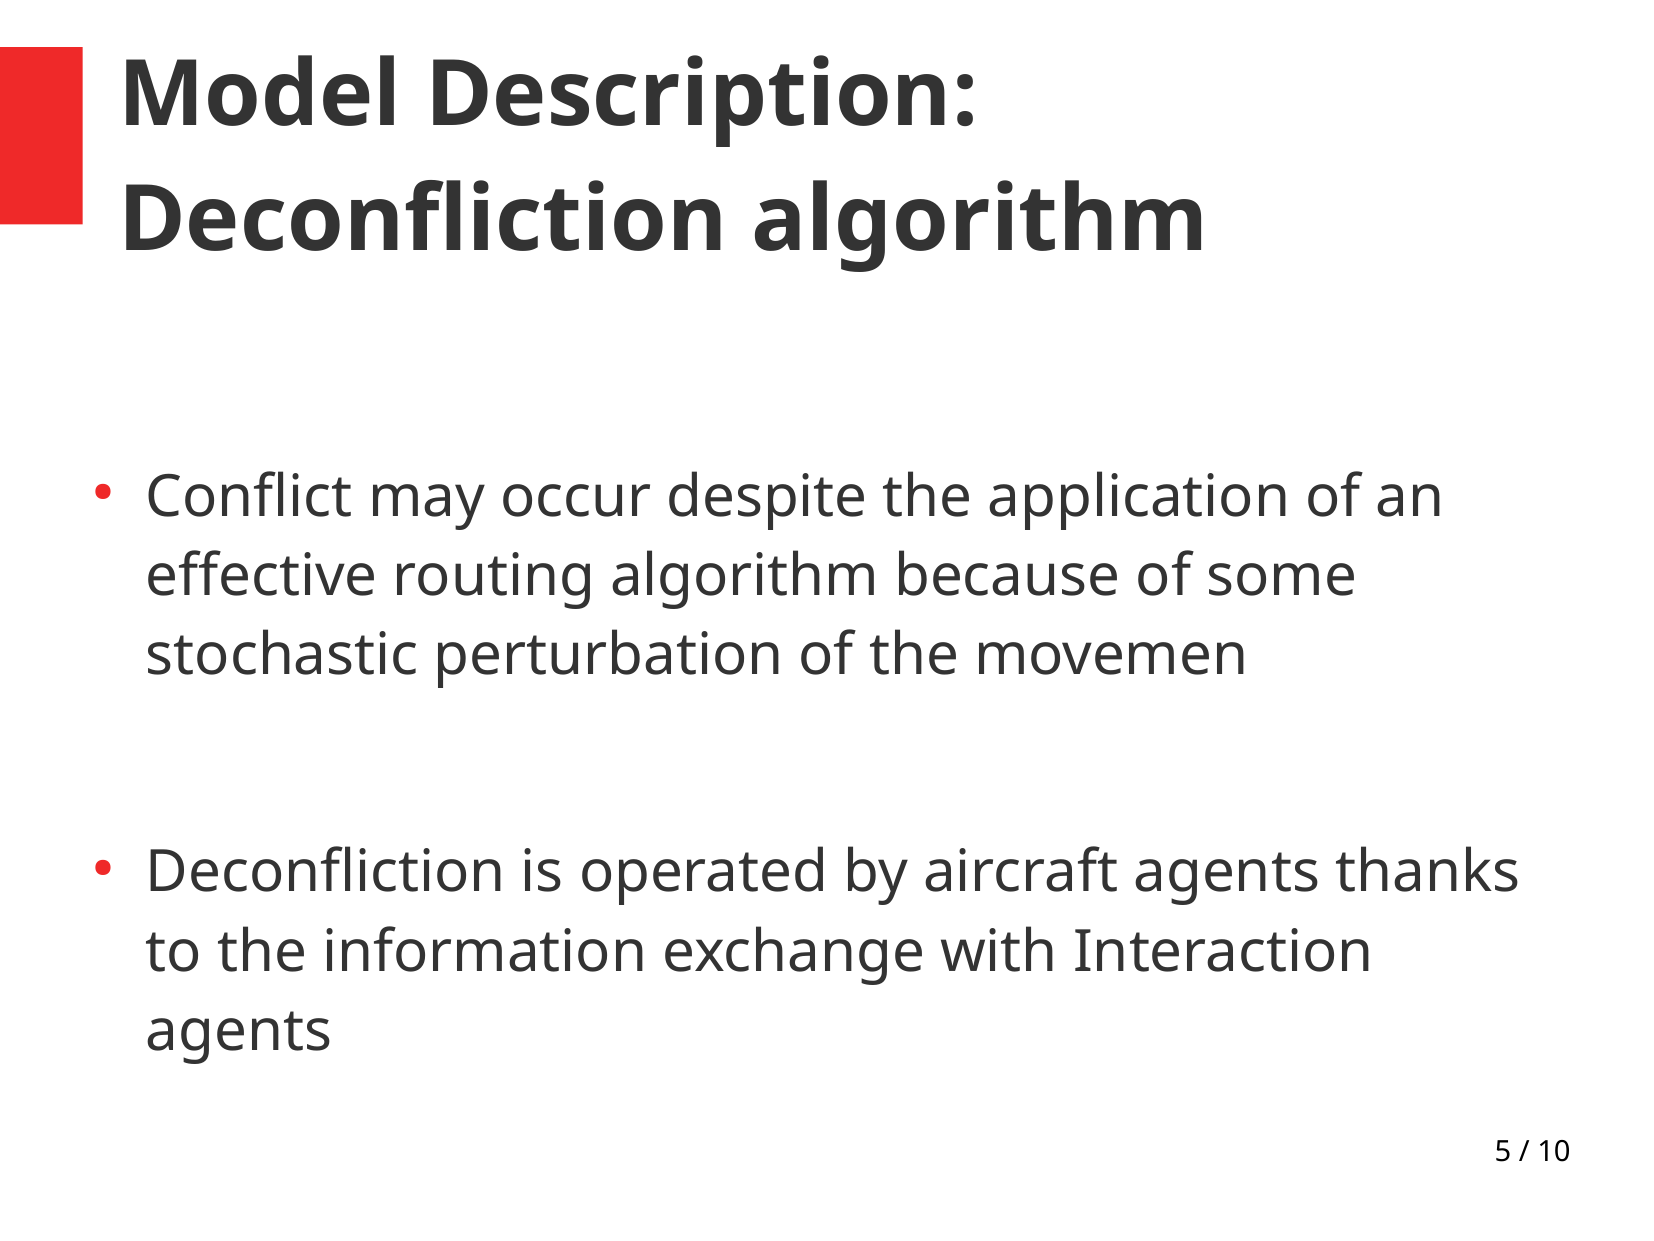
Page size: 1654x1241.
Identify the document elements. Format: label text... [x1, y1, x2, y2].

list Conflict may occur despite the application of an effective routing algorithm because of some stochastic perturbation of the movemen Deconfliction is operated by aircraft agents thanks to the information exchange with Interaction agents [75, 345, 1576, 1111]
title Model Description: Deconfliction algorithm [118, 45, 1571, 260]
